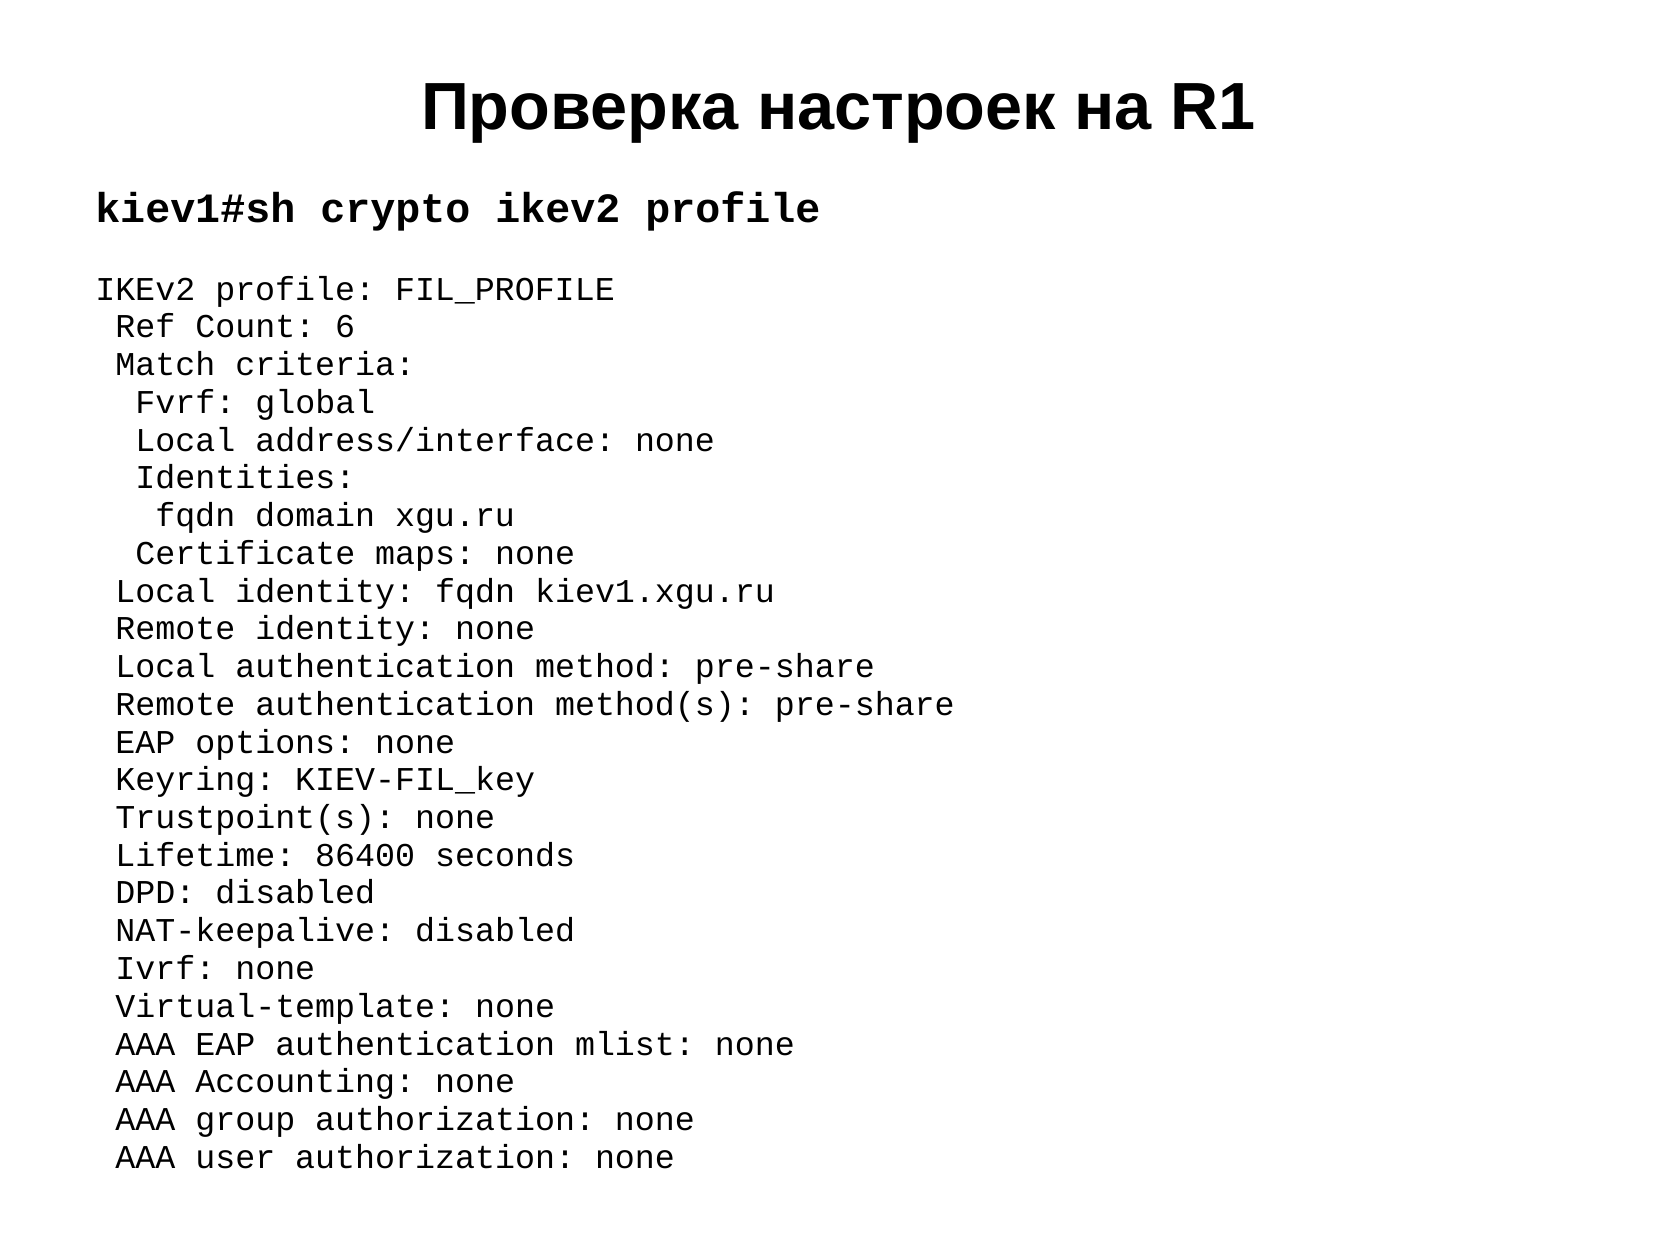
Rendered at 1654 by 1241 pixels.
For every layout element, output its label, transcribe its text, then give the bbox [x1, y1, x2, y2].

text_box Проверка настроек на R1 [64, 37, 1613, 151]
list kiev1#sh crypto ikev2 profile IKEv2 profile: FIL_PROFILE Ref Count: 6 Match criteria: Fvrf: global Local address/interface: none Identities: fqdn domain xgu.ru Certificate maps: none Local identity: fqdn kiev1.xgu.ru Remote identity: none Local authentication method: pre-share Remote authentication method(s): pre-share EAP options: none Keyring: KIEV-FIL_key Trustpoint(s): none Lifetime: 86400 seconds DPD: disabled NAT-keepalive: disabled Ivrf: none Virtual-template: none AAA EAP authentication mlist: none AAA Accounting: none AAA group authorization: none AAA user authorization: none [95, 187, 1538, 1208]
